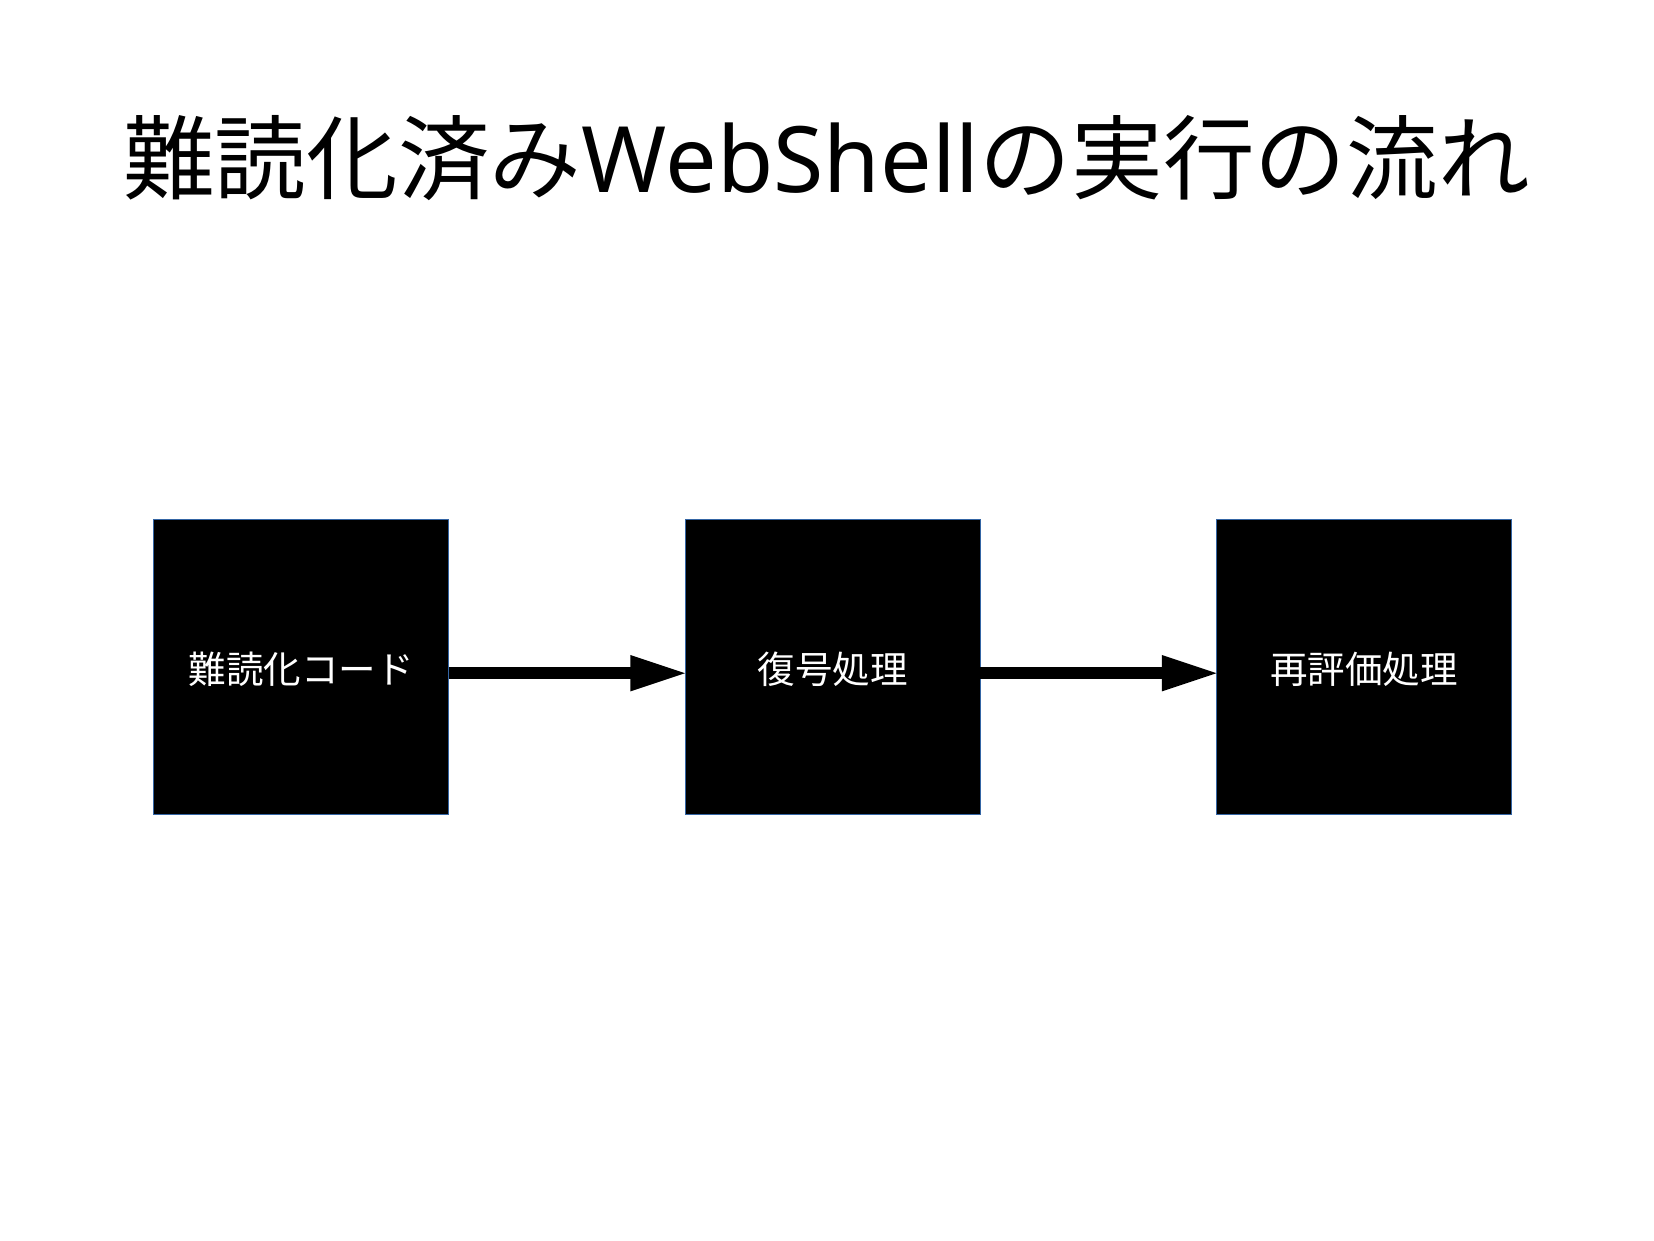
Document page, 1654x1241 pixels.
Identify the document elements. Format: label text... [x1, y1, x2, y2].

title 難読化済みWebShellの実行の流れ [82, 49, 1571, 257]
text_box 再評価処理 [1216, 519, 1512, 815]
text_box 難読化コード [153, 519, 449, 815]
text_box 復号処理 [685, 519, 981, 815]
